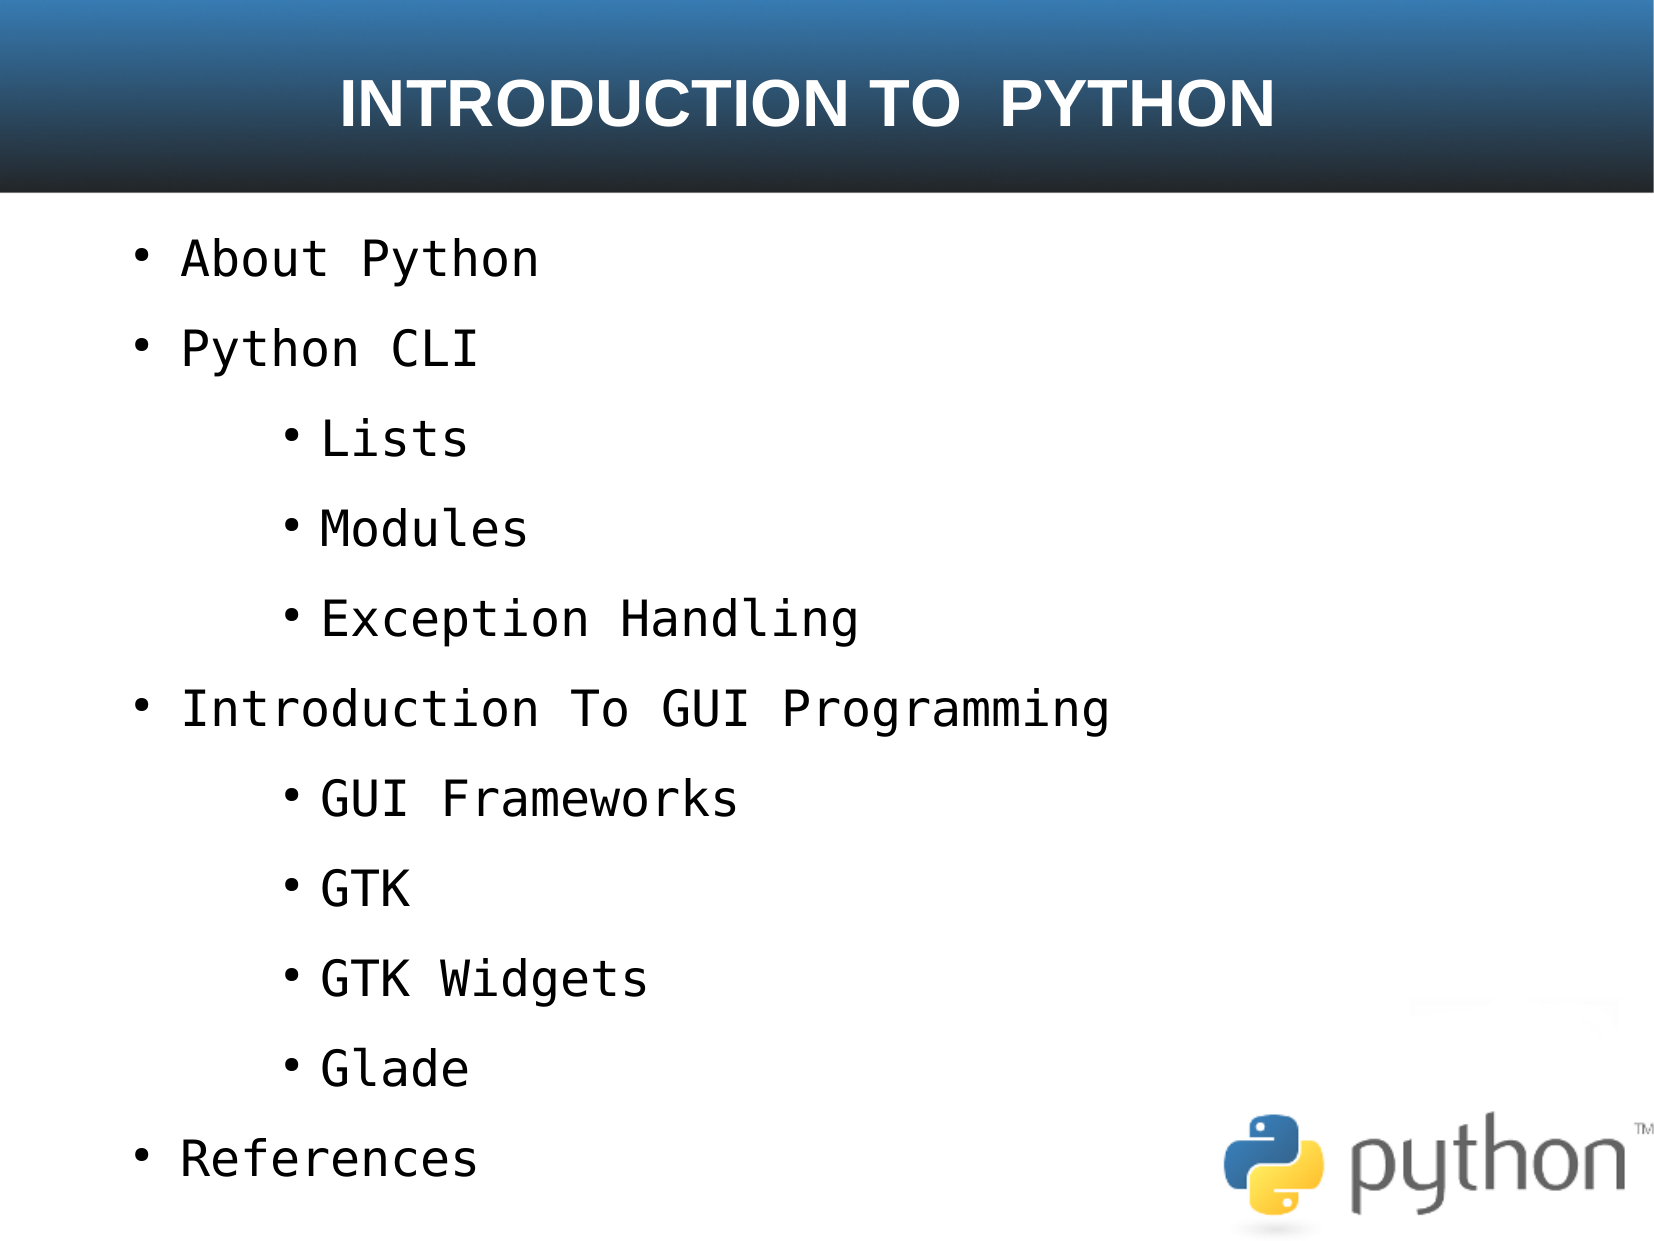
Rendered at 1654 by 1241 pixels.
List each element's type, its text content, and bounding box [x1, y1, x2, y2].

text_box About Python Python CLI Lists Modules Exception Handling Introduction To GUI Programming GUI Frameworks GTK GTK Widgets Glade References [118, 188, 1477, 1194]
text_box INTRODUCTION TO PYTHON [324, 59, 1329, 149]
picture [0, 0, 1654, 1241]
